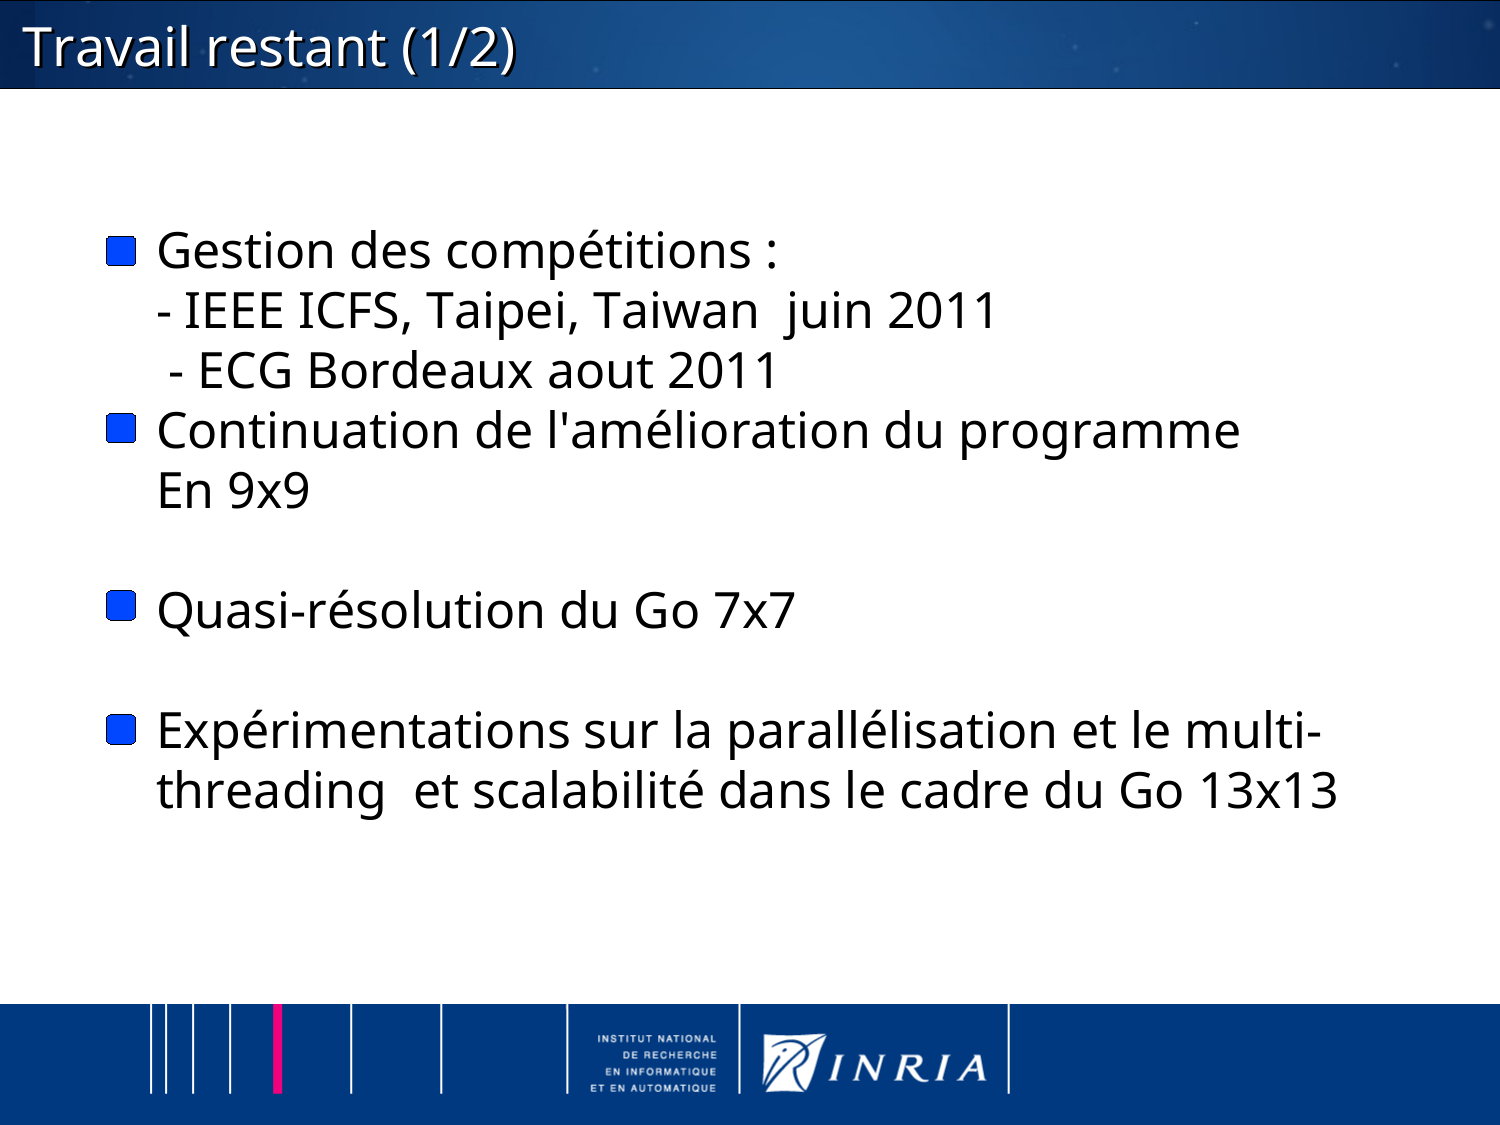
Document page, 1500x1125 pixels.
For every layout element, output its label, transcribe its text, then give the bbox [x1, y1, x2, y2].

text_box Gestion des compétitions : - IEEE ICFS, Taipei, Taiwan juin 2011 - ECG Bordeaux aout 2011 Continuation de l'amélioration du programme En 9x9 Quasi-résolution du Go 7x7 Expérimentations sur la parallélisation et le multi-threading et scalabilité dans le cadre du Go 13x13 [141, 210, 1471, 826]
picture [0, 1004, 1500, 1125]
text_box [106, 413, 136, 443]
text_box Travail restant (1/2) [0, 0, 1500, 89]
text_box [106, 590, 136, 621]
text_box [106, 236, 136, 266]
text_box [106, 714, 136, 745]
